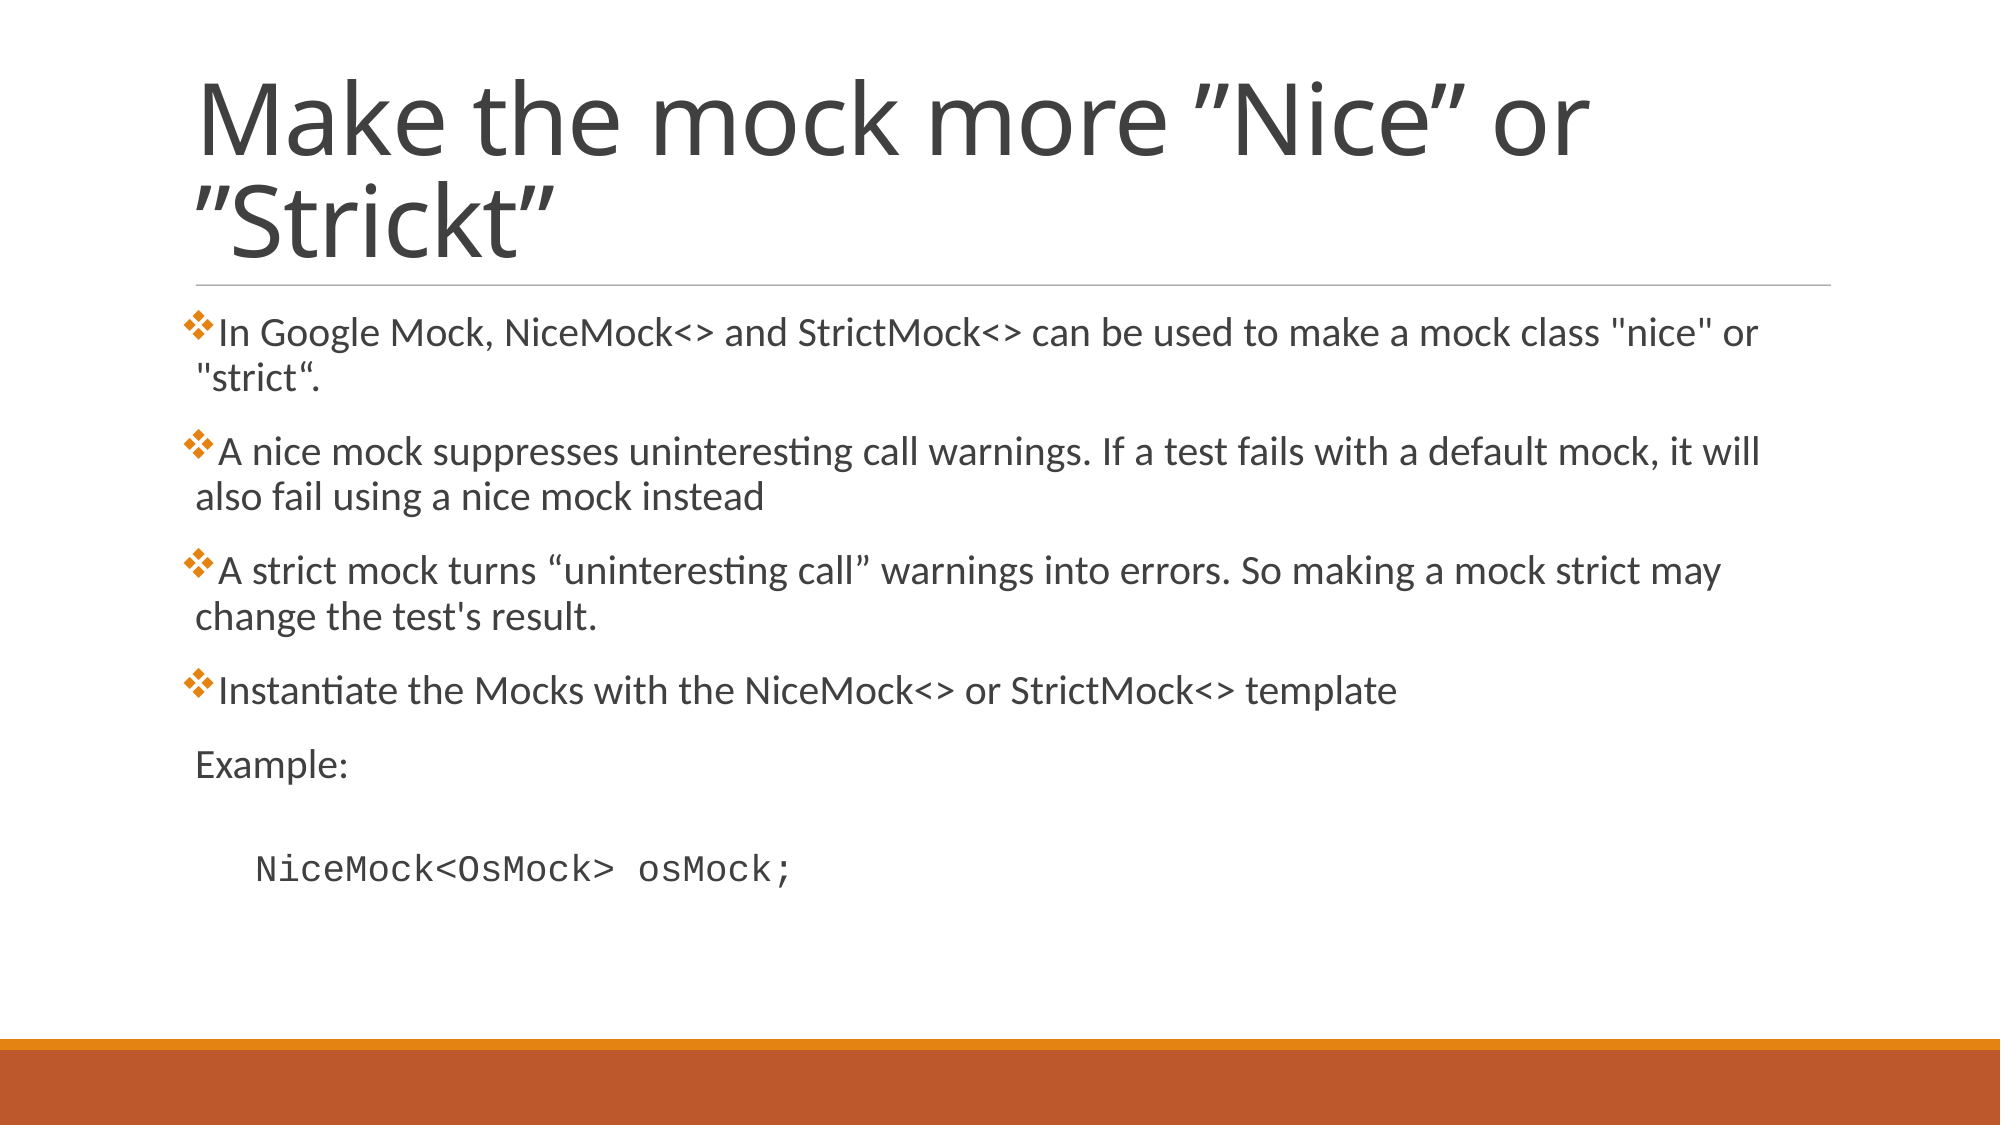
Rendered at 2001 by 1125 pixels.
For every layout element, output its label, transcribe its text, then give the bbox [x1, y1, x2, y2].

title Make the mock more ”Nice” or ”Strickt” [180, 47, 1830, 285]
list In Google Mock, NiceMock<> and StrictMock<> can be used to make a mock class "nice" or "strict“. A nice mock suppresses uninteresting call warnings. If a test fails with a default mock, it will also fail using a nice mock instead A strict mock turns “uninteresting call” warnings into errors. So making a mock strict may change the test's result. Instantiate the Mocks with the NiceMock<> or StrictMock<> template Example: NiceMock<OsMock> osMock; [180, 302, 1830, 963]
